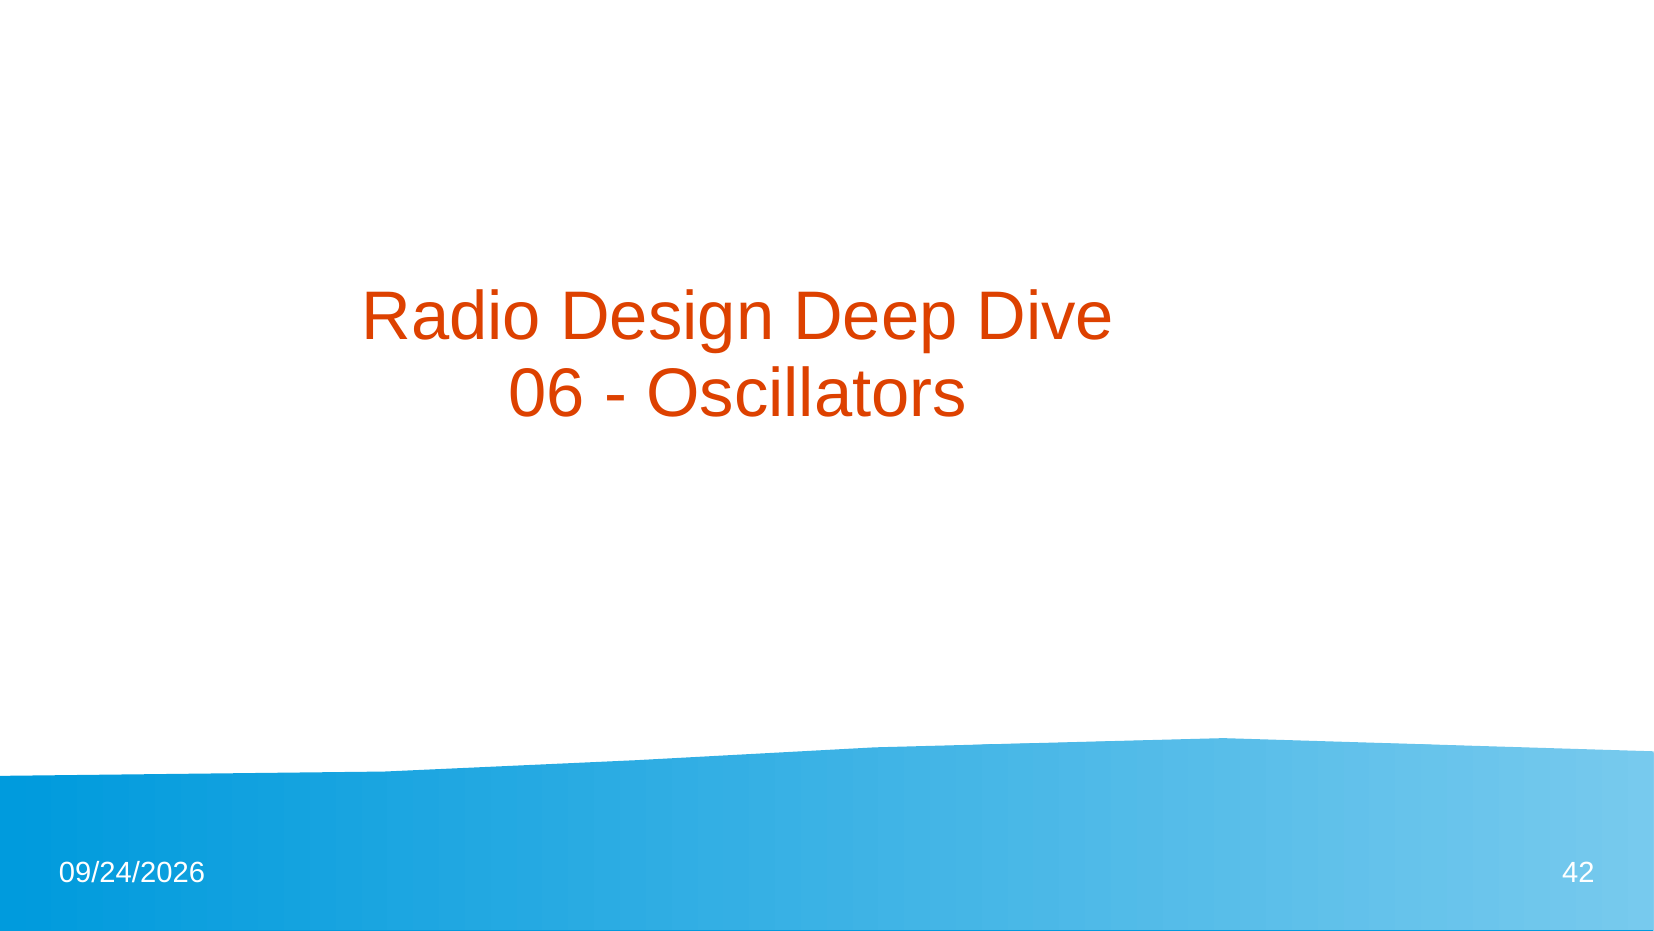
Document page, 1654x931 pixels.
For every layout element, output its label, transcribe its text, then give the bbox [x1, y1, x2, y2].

title Radio Design Deep Dive 06 - Oscillators [0, 265, 1477, 443]
